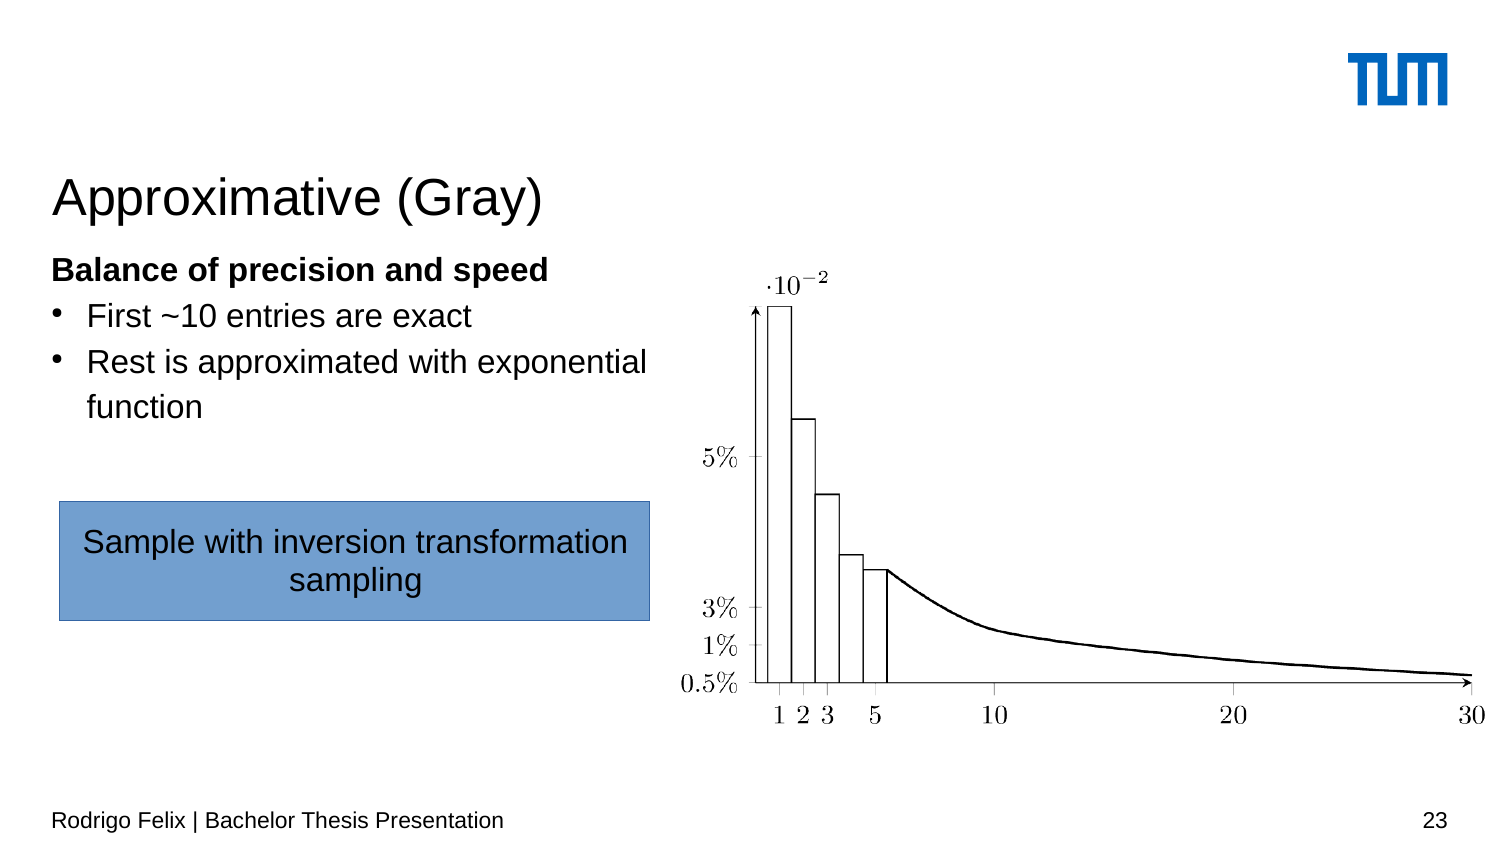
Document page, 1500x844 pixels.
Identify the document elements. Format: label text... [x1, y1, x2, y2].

list Balance of precision and speed First ~10 entries are exact Rest is approximated with exponential function [51, 242, 762, 680]
title Approximative (Gray) [52, 159, 1449, 227]
picture [664, 265, 1500, 739]
text_box Sample with inversion transformation sampling [59, 501, 650, 621]
